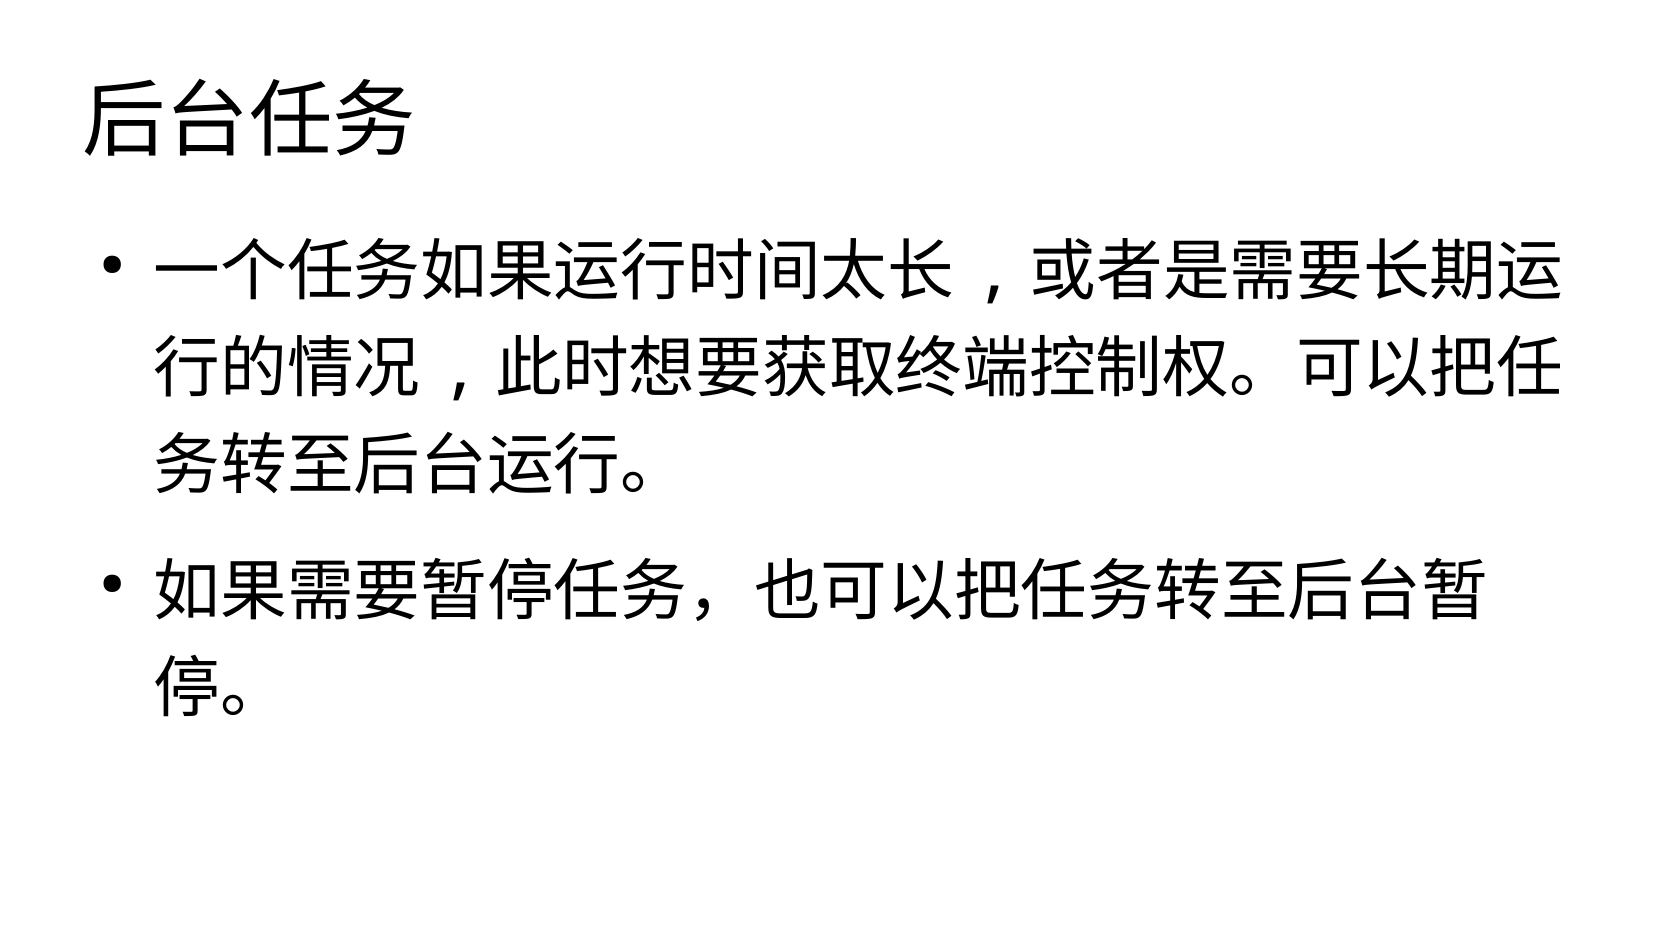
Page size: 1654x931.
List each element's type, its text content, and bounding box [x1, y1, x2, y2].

title 后台任务 [82, 37, 1571, 189]
list 一个任务如果运行时间太长,或者是需要长期运行的情况,此时想要获取终端控制权。可以把任务转至后台运行。 如果需要暂停任务，也可以把任务转至后台暂停。 [82, 217, 1571, 758]
